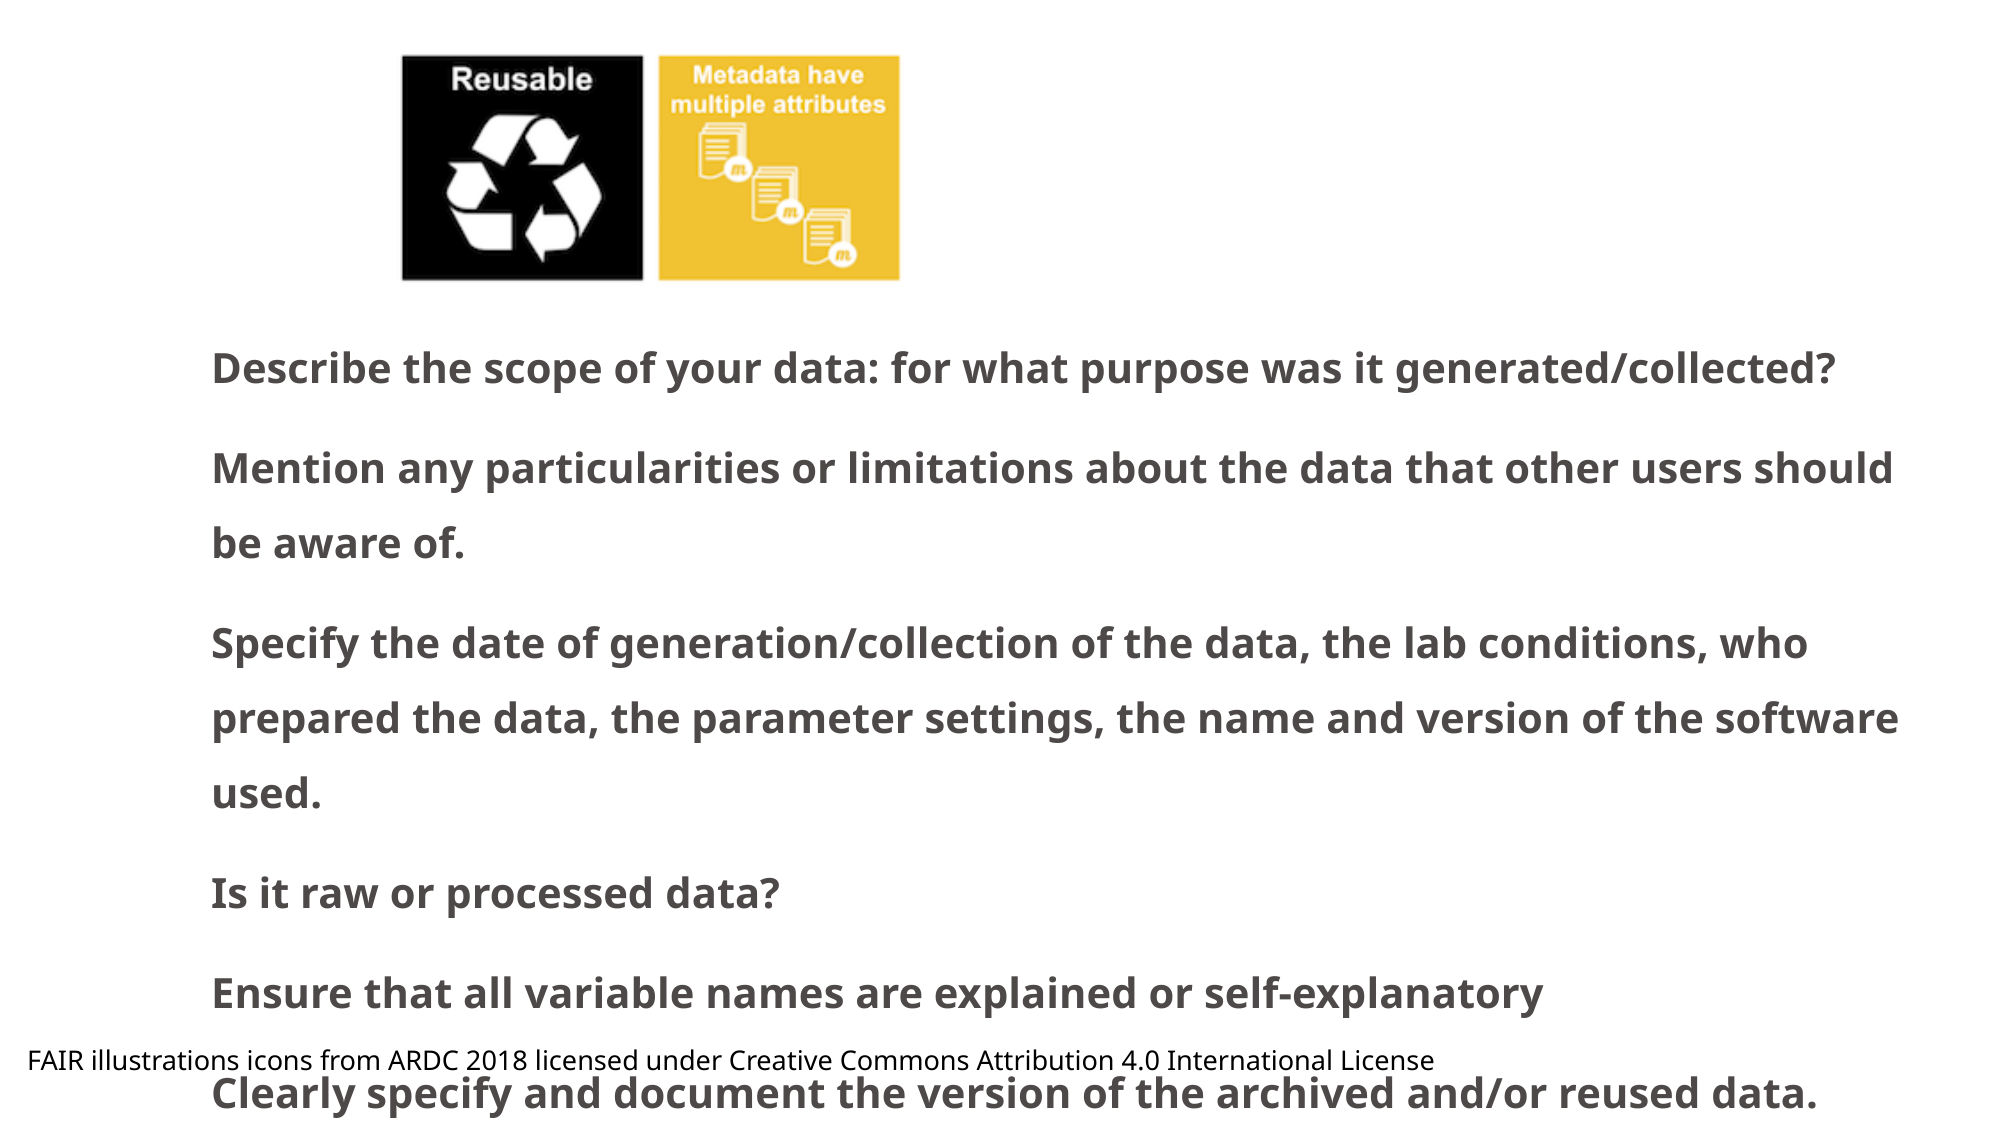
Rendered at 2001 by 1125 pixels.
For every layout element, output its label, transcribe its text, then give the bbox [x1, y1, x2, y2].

text_box Describe the scope of your data: for what purpose was it generated/collected? Mention any particularities or limitations about the data that other users should be aware of. Specify the date of generation/collection of the data, the lab conditions, who prepared the data, the parameter settings, the name and version of the software used. Is it raw or processed data? Ensure that all variable names are explained or self-explanatory Clearly specify and document the version of the archived and/or reused data. [120, 301, 1952, 1014]
text_box FAIR illustrations icons from ARDC 2018 licensed under Creative Commons Attribution 4.0 International License [12, 1028, 1548, 1125]
picture [394, 45, 905, 288]
